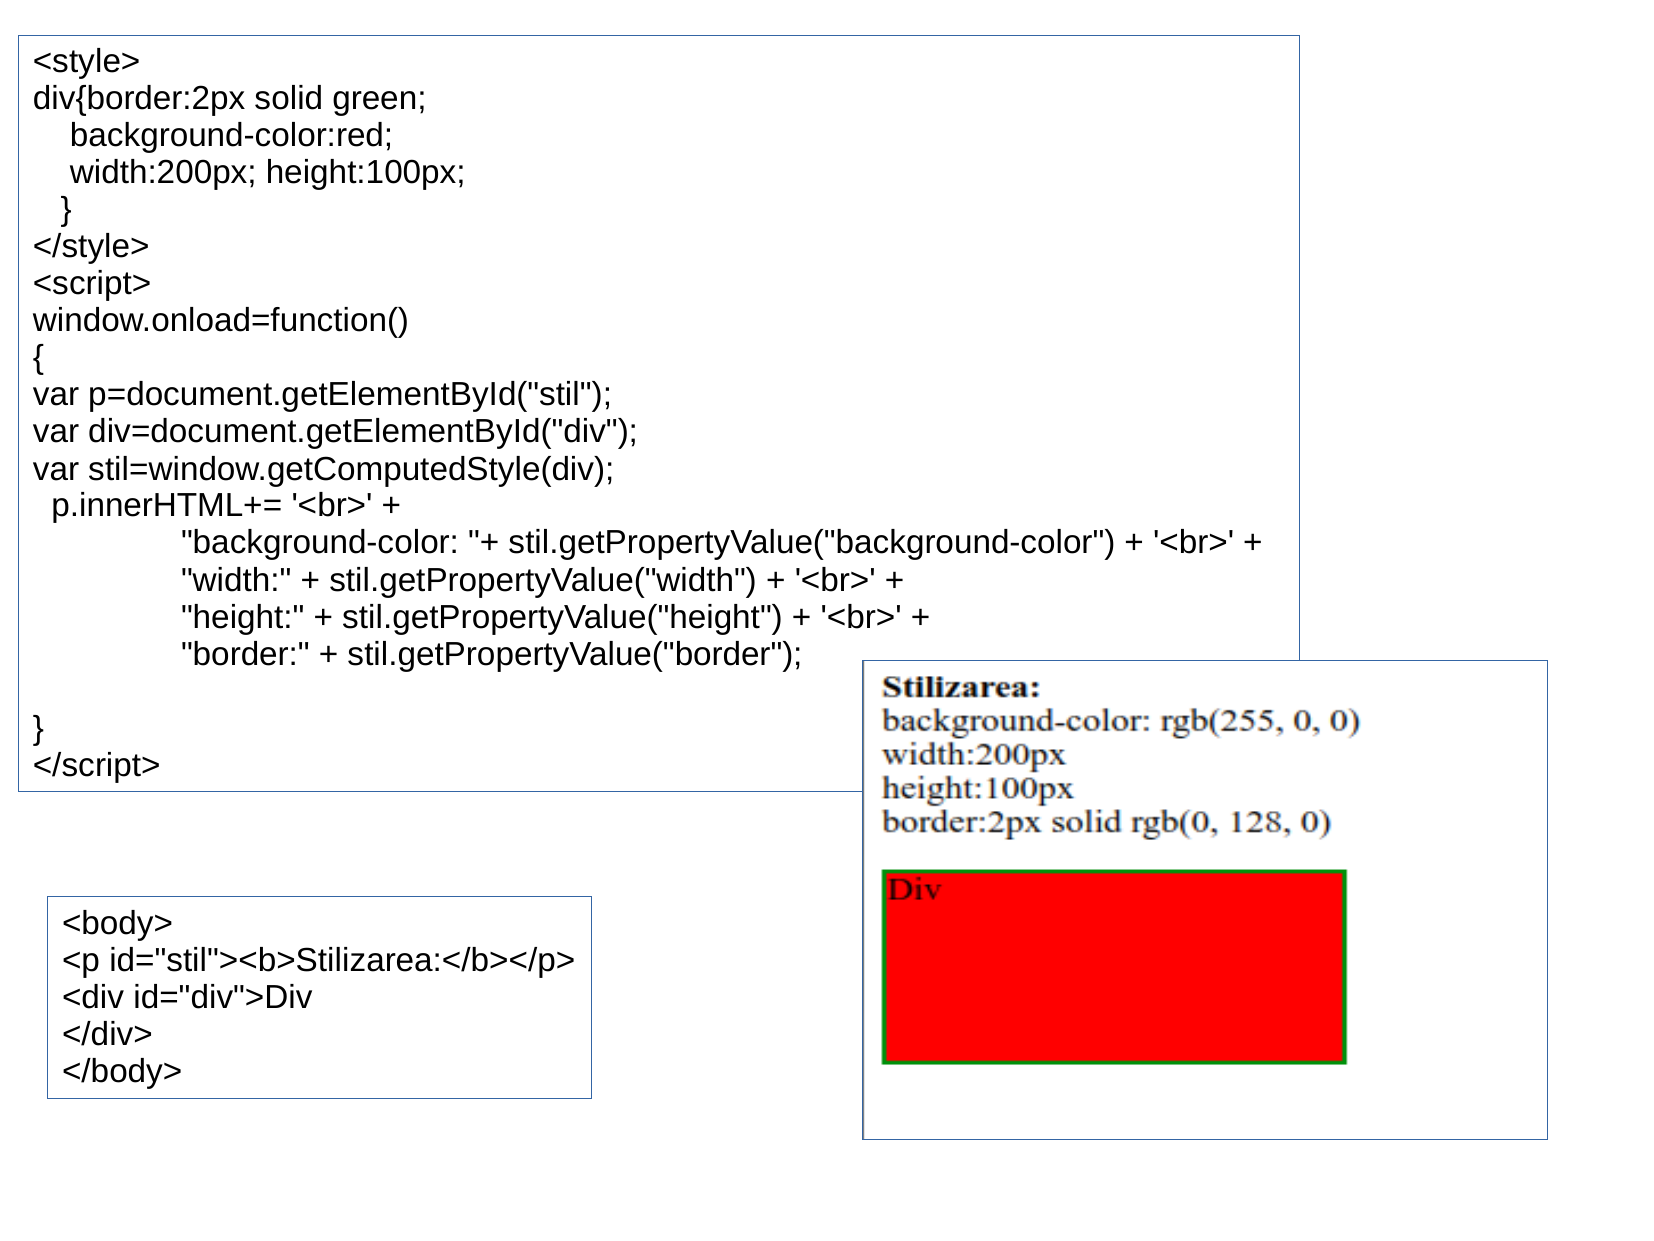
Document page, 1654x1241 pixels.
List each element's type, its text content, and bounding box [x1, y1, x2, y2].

picture [862, 660, 1548, 1140]
text_box <body> <p id="stil"><b>Stilizarea:</b></p> <div id="div">Div </div> </body> [47, 896, 592, 1099]
text_box <style> div{border:2px solid green; background-color:red; width:200px; height:100px; } </style> <script> window.onload=function() { var p=document.getElementById("stil"); var div=document.getElementById("div"); var stil=window.getComputedStyle(div); p.innerHTML+= '<br>' + "background-color: "+ stil.getPropertyValue("background-color") + '<br>' + "width:" + stil.getPropertyValue("width") + '<br>' + "height:" + stil.getPropertyValue("height") + '<br>' + "border:" + stil.getPropertyValue("border"); } </script> [18, 35, 1300, 792]
